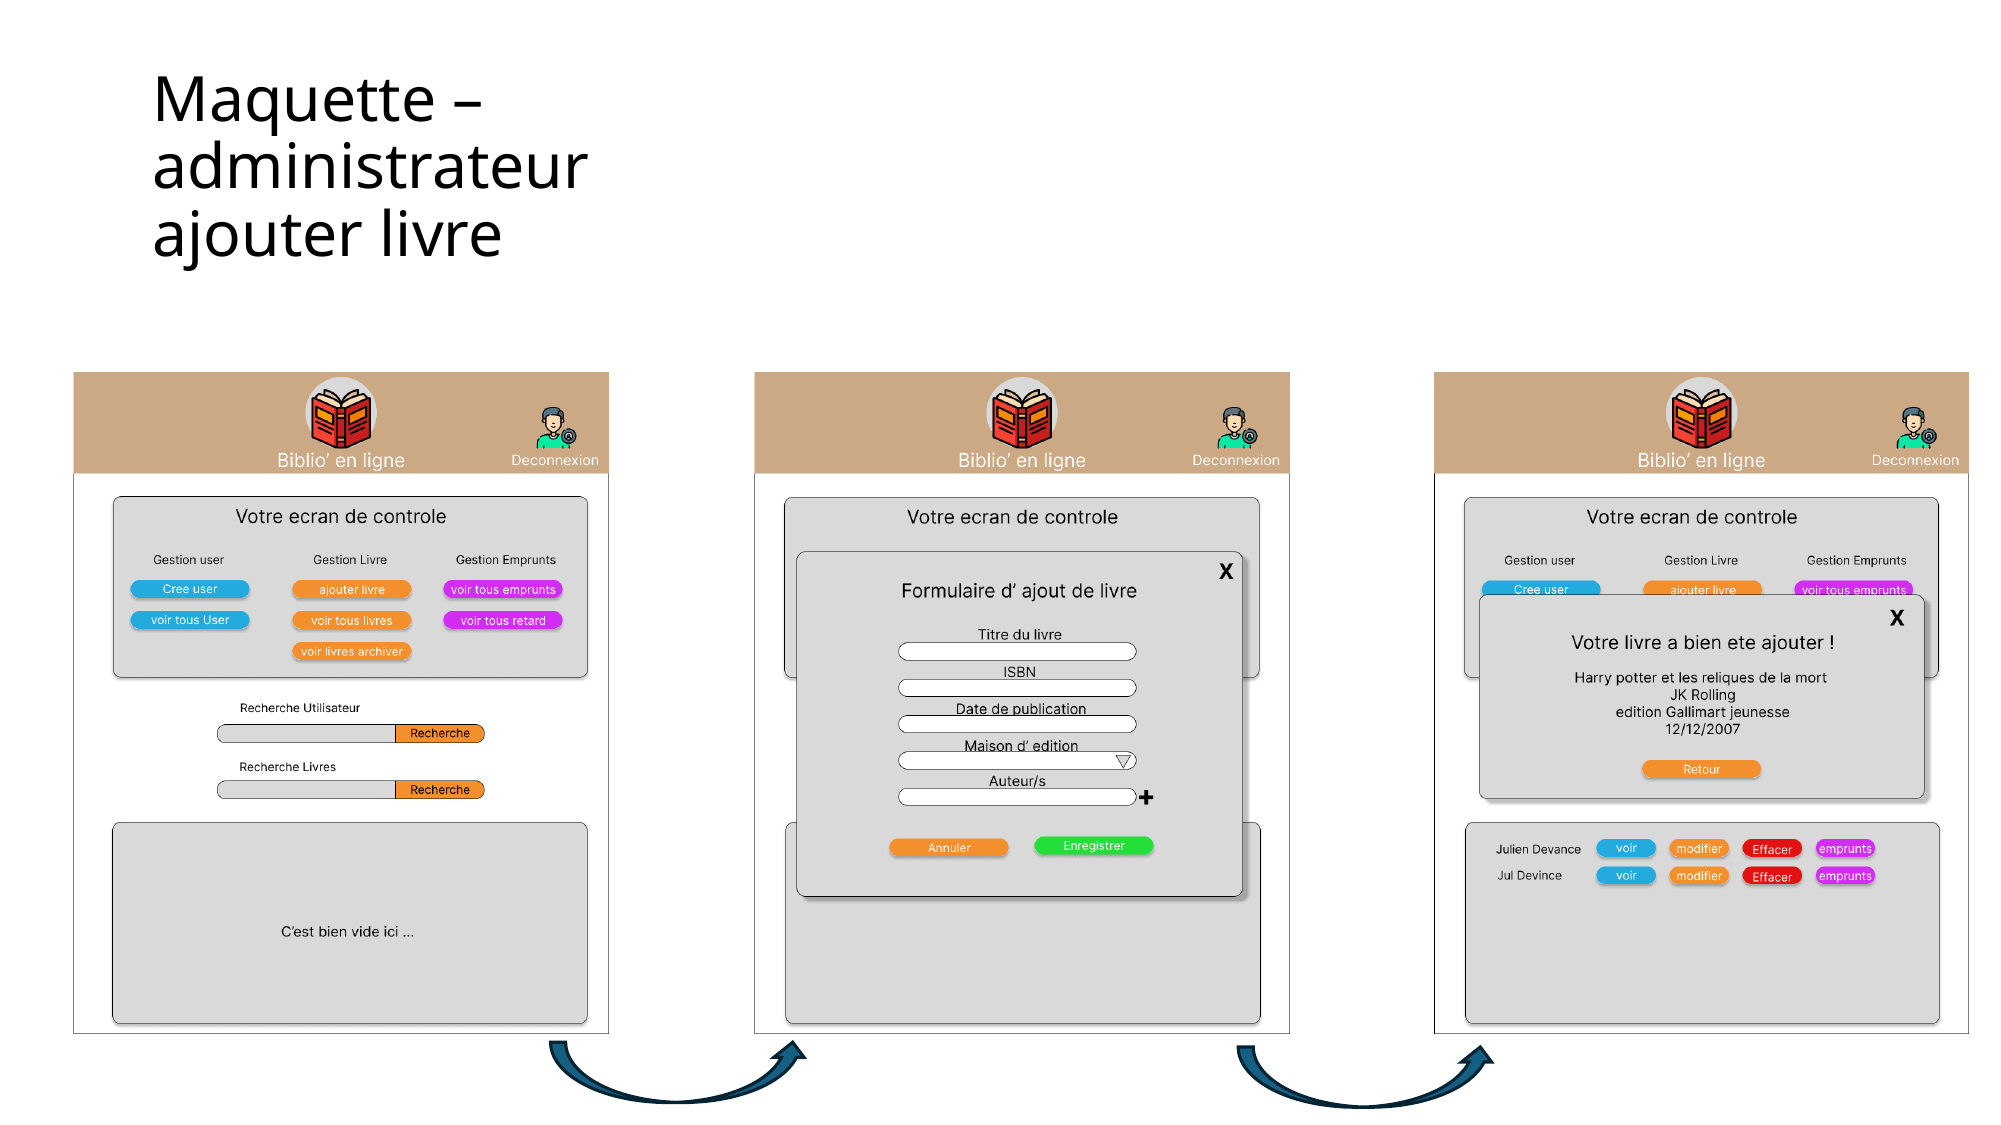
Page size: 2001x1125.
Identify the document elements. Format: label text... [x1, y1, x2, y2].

picture [67, 372, 617, 1034]
title Maquette – administrateur ajouter livre [137, 59, 1863, 278]
text_box [550, 1042, 804, 1103]
picture [734, 372, 1306, 1034]
picture [1424, 372, 1980, 1034]
text_box [1238, 1046, 1492, 1108]
